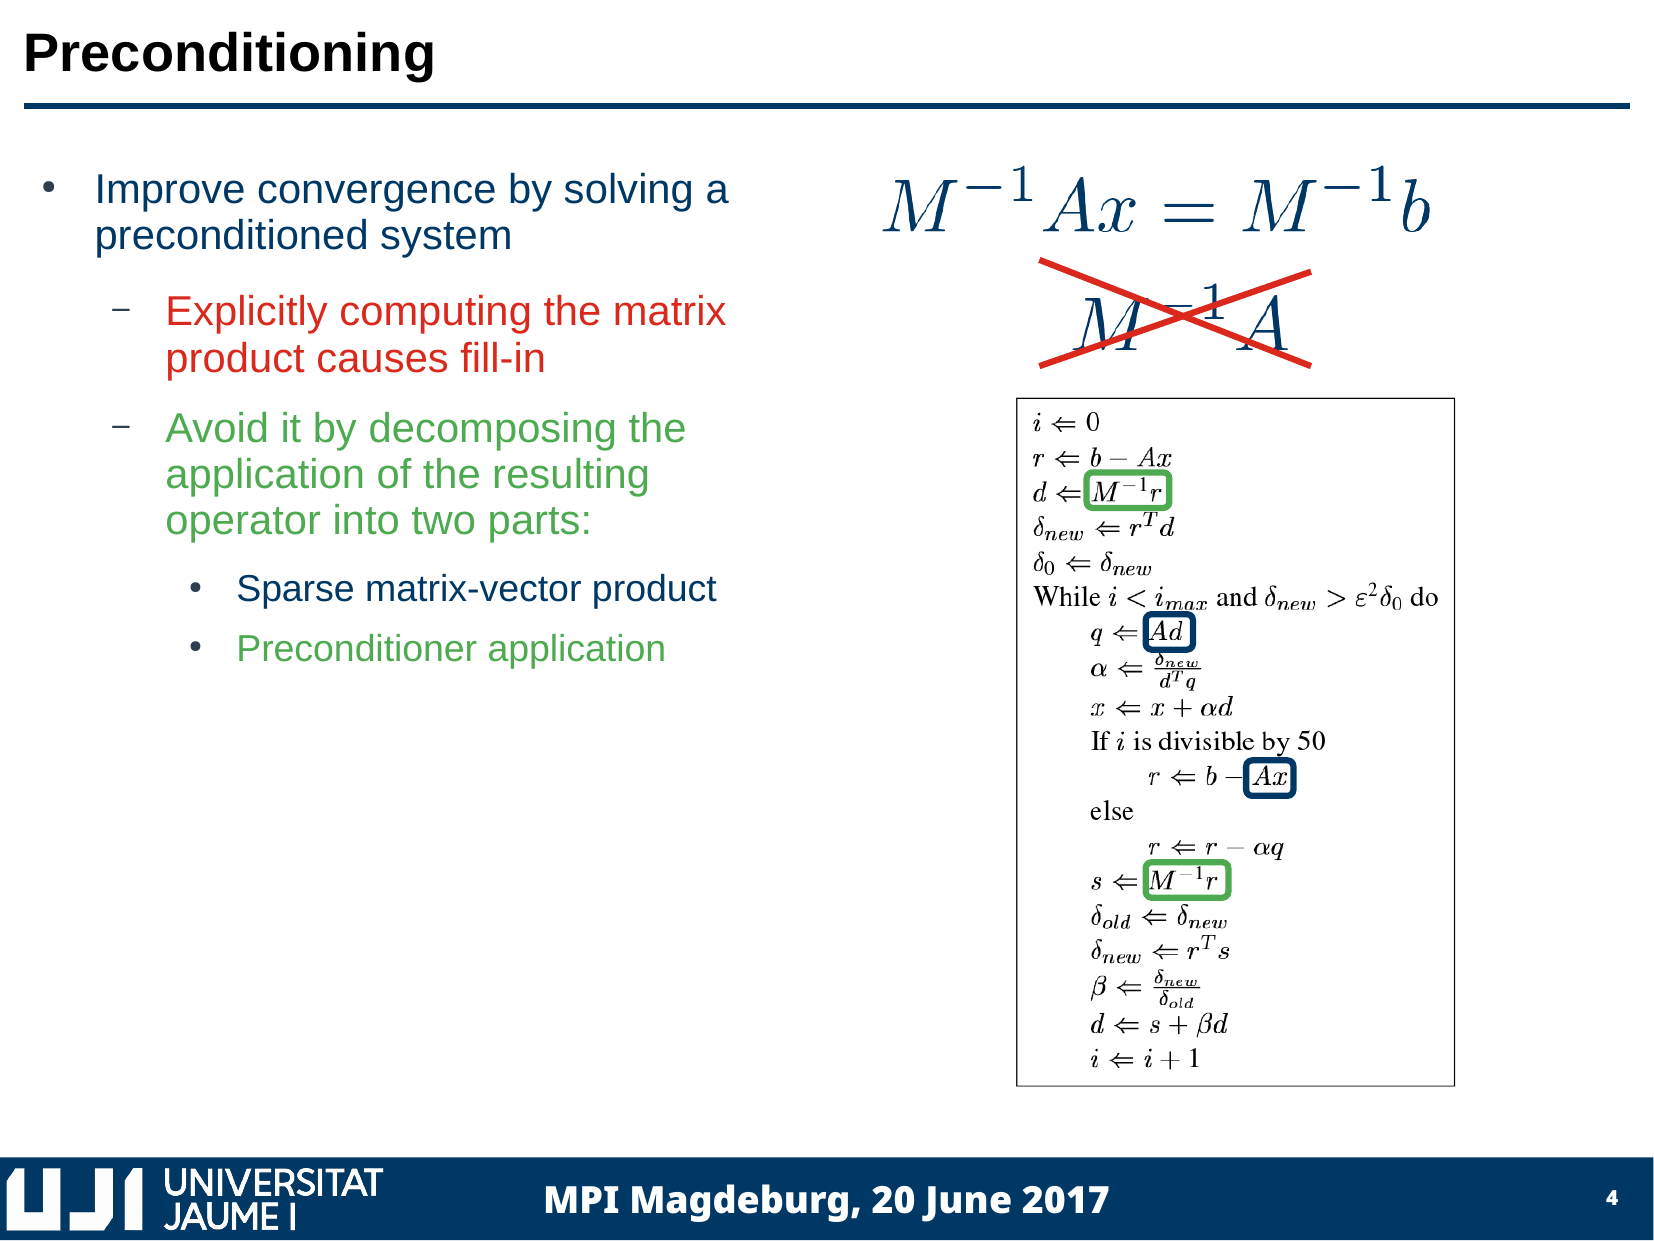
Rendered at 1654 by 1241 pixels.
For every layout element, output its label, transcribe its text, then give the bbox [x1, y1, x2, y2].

title Preconditioning [23, 0, 1630, 107]
picture [1072, 283, 1171, 350]
picture [1015, 397, 1456, 1087]
list Improve convergence by solving a preconditioned system Explicitly computing the matrix product causes fill-in Avoid it by decomposing the application of the resulting operator into two parts: Sparse matrix-vector product Preconditioner application [23, 165, 808, 697]
picture [1110, 283, 1266, 312]
picture [882, 165, 1430, 232]
picture [1195, 284, 1288, 350]
picture [1099, 320, 1258, 350]
picture [0, 1158, 390, 1241]
